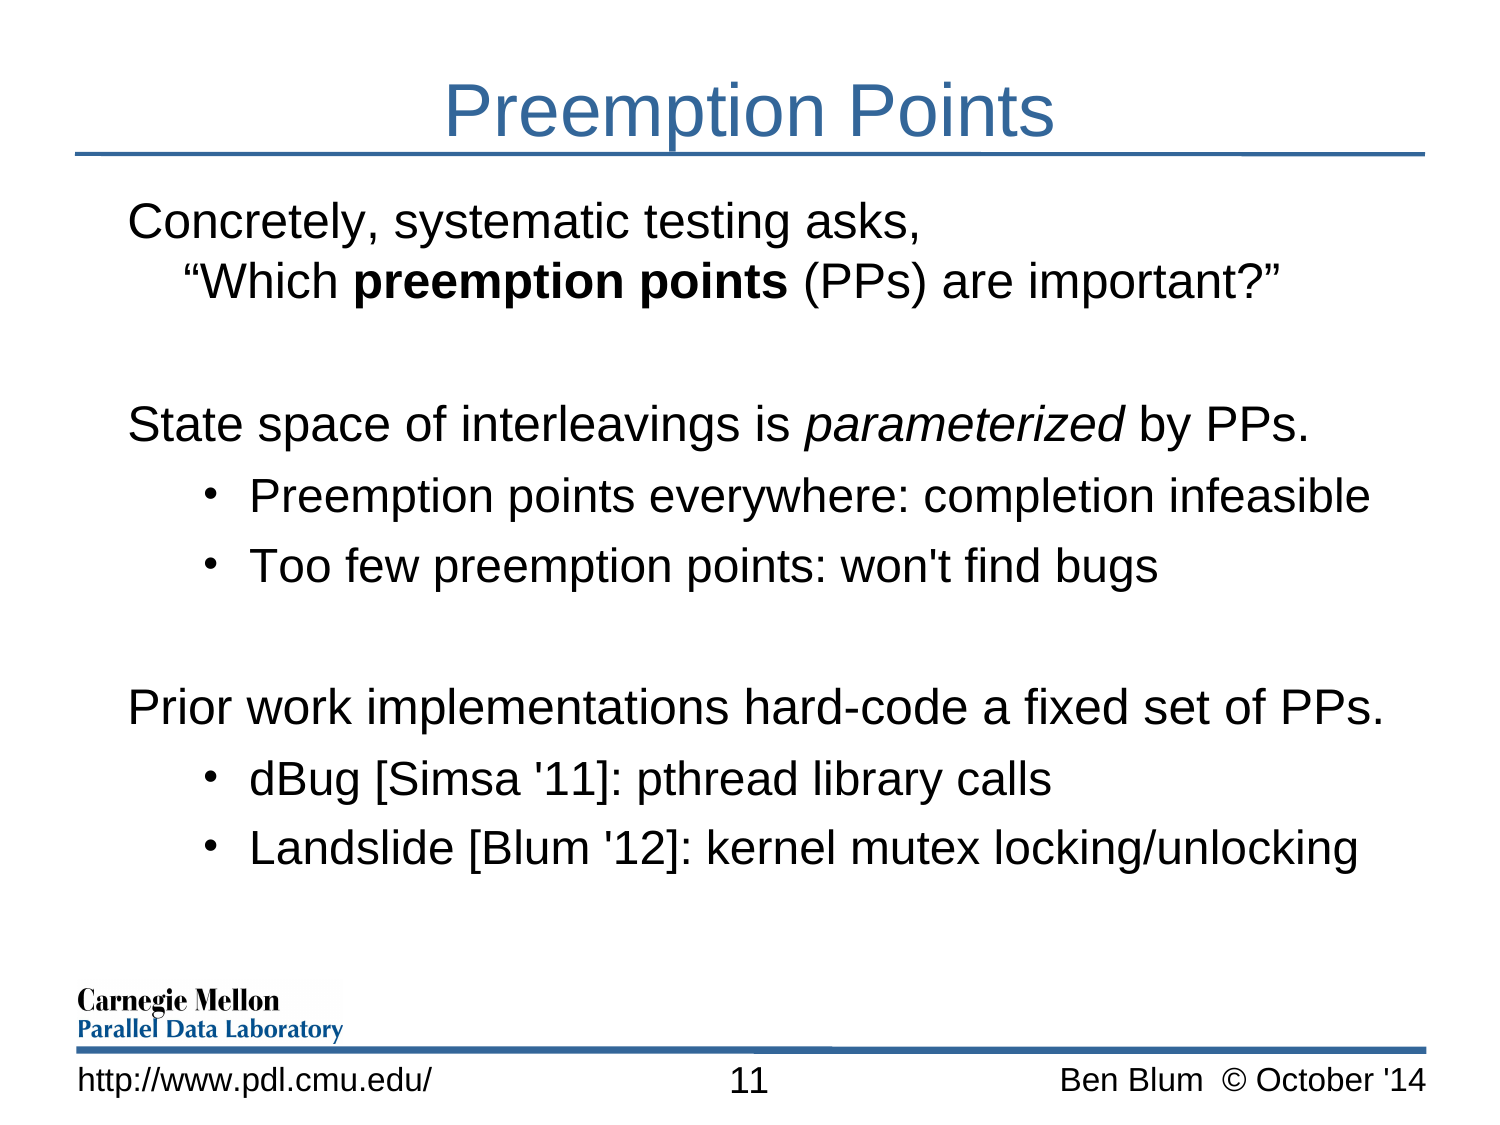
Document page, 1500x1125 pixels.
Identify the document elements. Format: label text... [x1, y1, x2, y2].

title Preemption Points [112, 49, 1388, 163]
list Concretely, systematic testing asks, “Which preemption points (PPs) are important?” State space of interleavings is parameterized by PPs. Preemption points everywhere: completion infeasible Too few preemption points: won't find bugs Prior work implementations hard-code a fixed set of PPs. dBug [Simsa '11]: pthread library calls Landslide [Blum '12]: kernel mutex locking/unlocking [112, 181, 1426, 1026]
picture [77, 979, 343, 1044]
